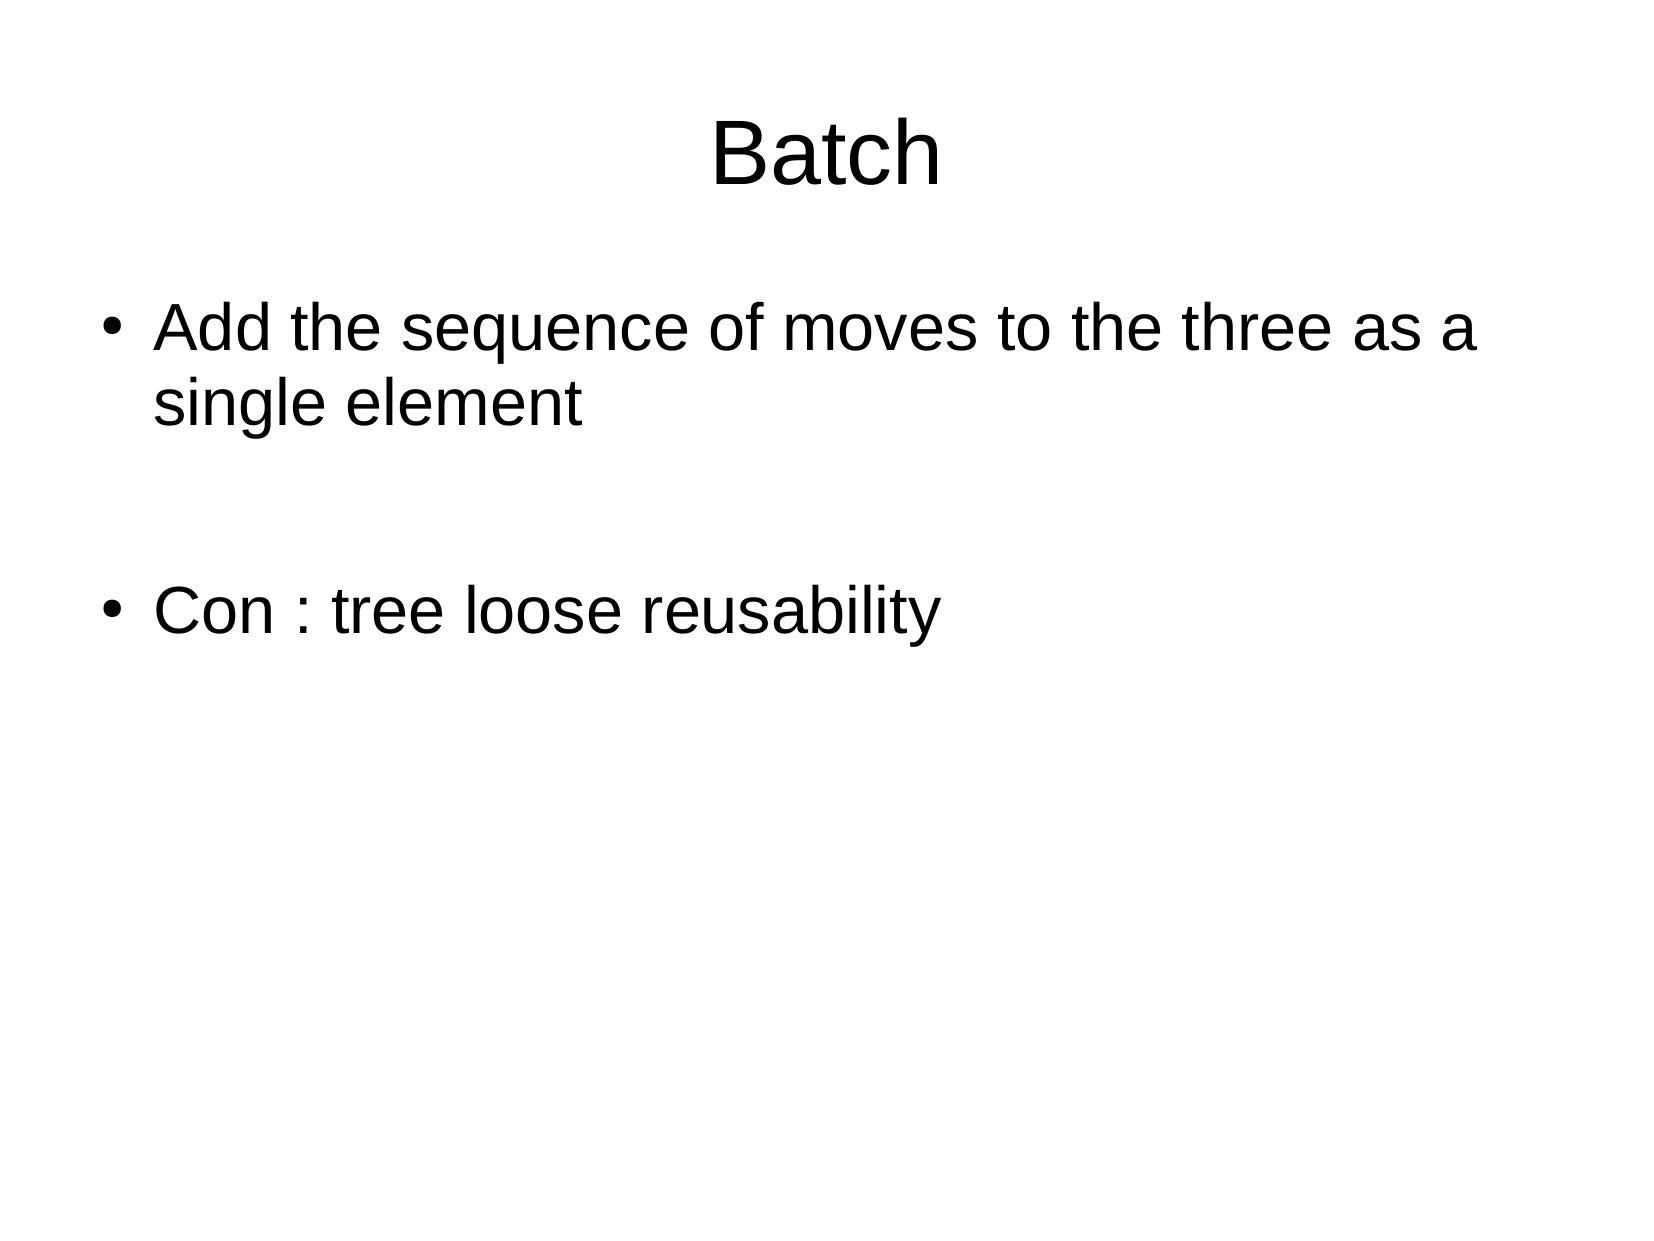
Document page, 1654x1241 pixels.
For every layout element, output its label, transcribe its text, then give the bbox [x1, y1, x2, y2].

title Batch [82, 49, 1571, 257]
list Add the sequence of moves to the three as a single element Con : tree loose reusability [82, 290, 1571, 1010]
